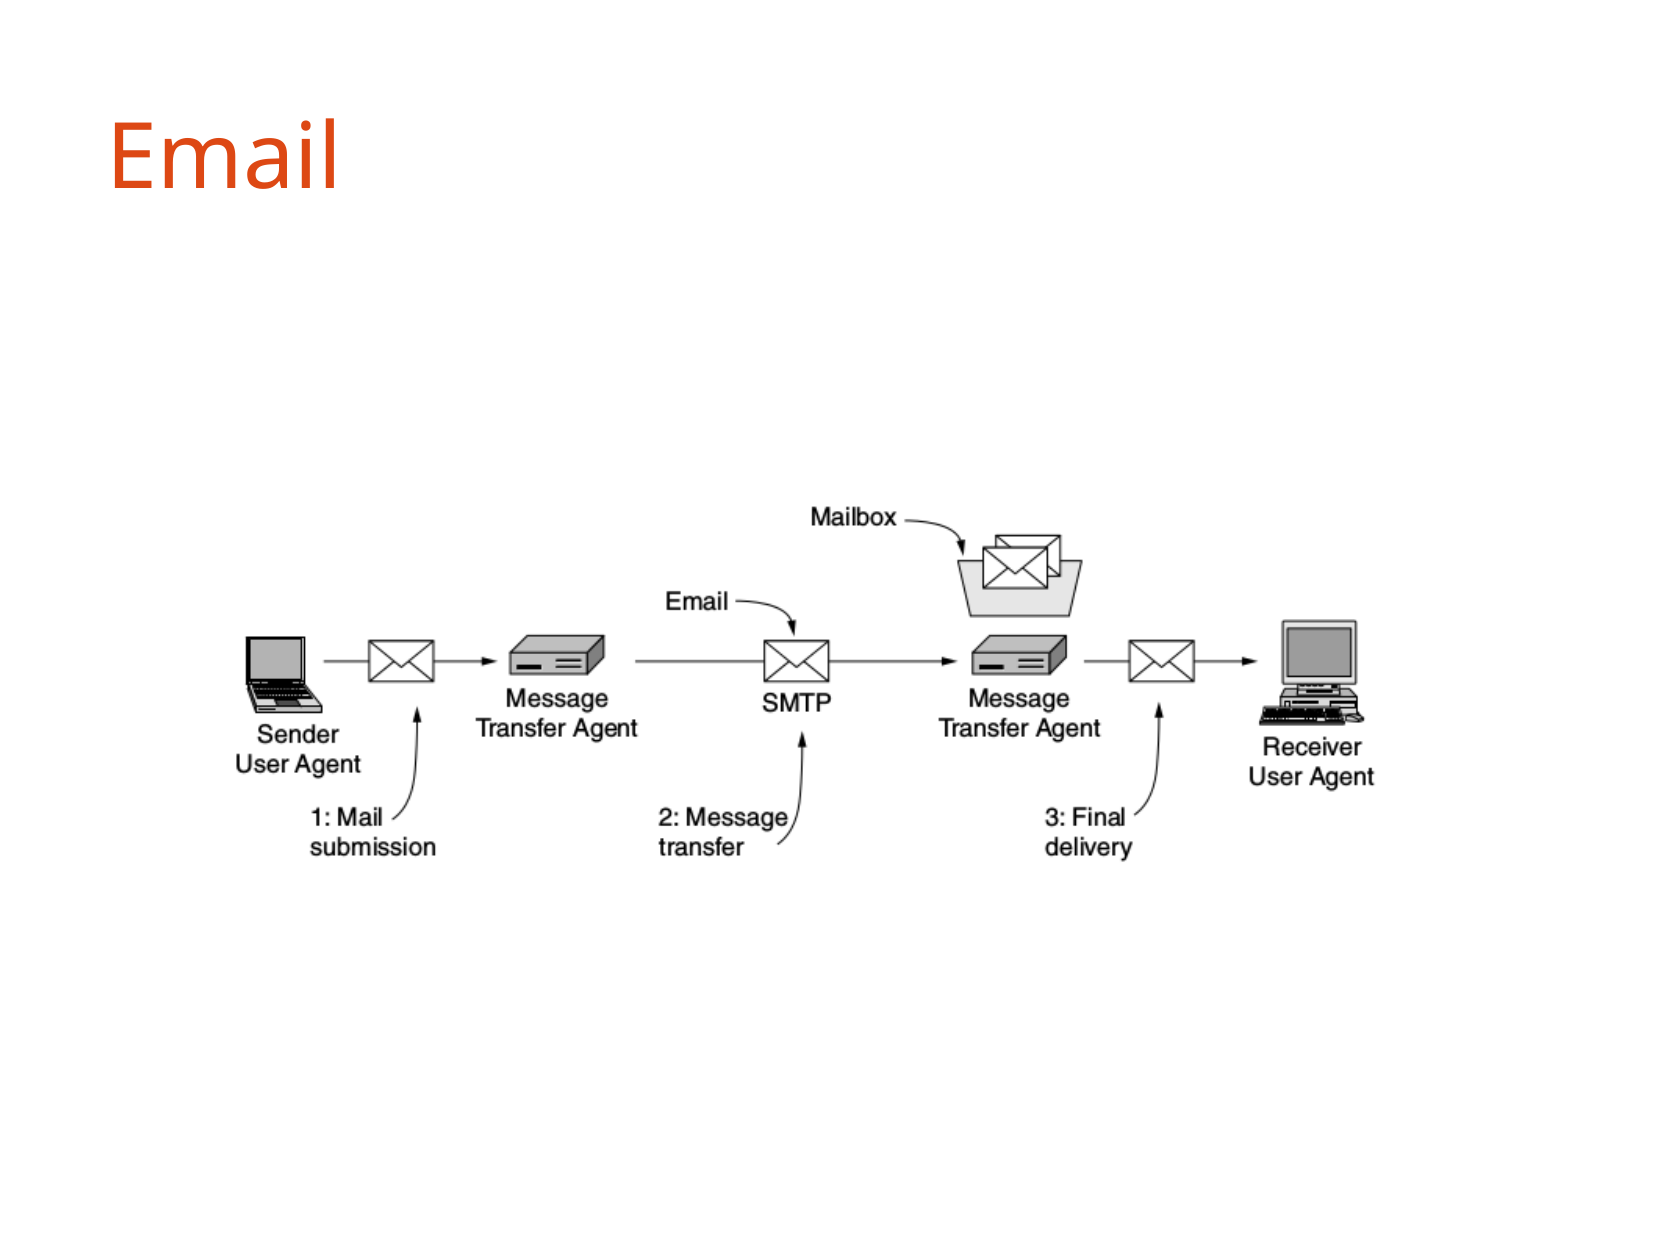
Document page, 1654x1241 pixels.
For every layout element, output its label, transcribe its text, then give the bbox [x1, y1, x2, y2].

title Email [82, 49, 1571, 257]
picture [218, 471, 1394, 898]
